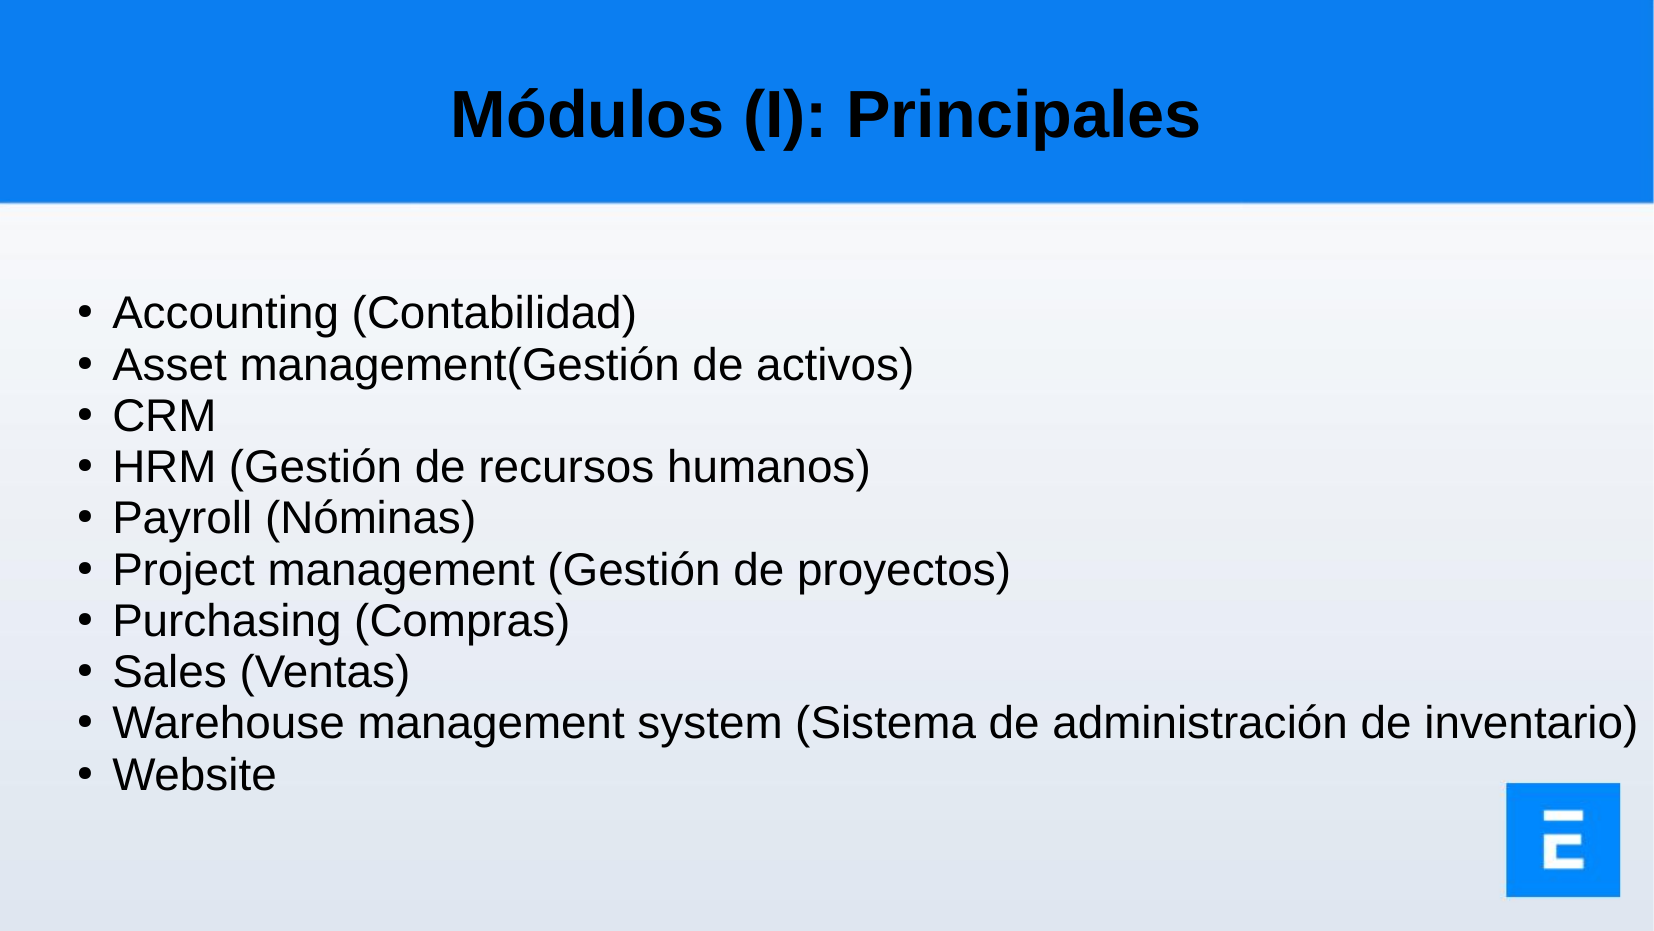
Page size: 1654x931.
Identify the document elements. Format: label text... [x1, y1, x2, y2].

picture [0, 0, 1654, 931]
title Módulos (I): Principales [82, 37, 1571, 193]
subtitle Accounting (Contabilidad) Asset management(Gestión de activos) CRM HRM (Gestión de recursos humanos) Payroll (Nóminas) Project management (Gestión de proyectos) Purchasing (Compras) Sales (Ventas) Warehouse management system (Sistema de administración de inventario) Website [76, 287, 1654, 898]
